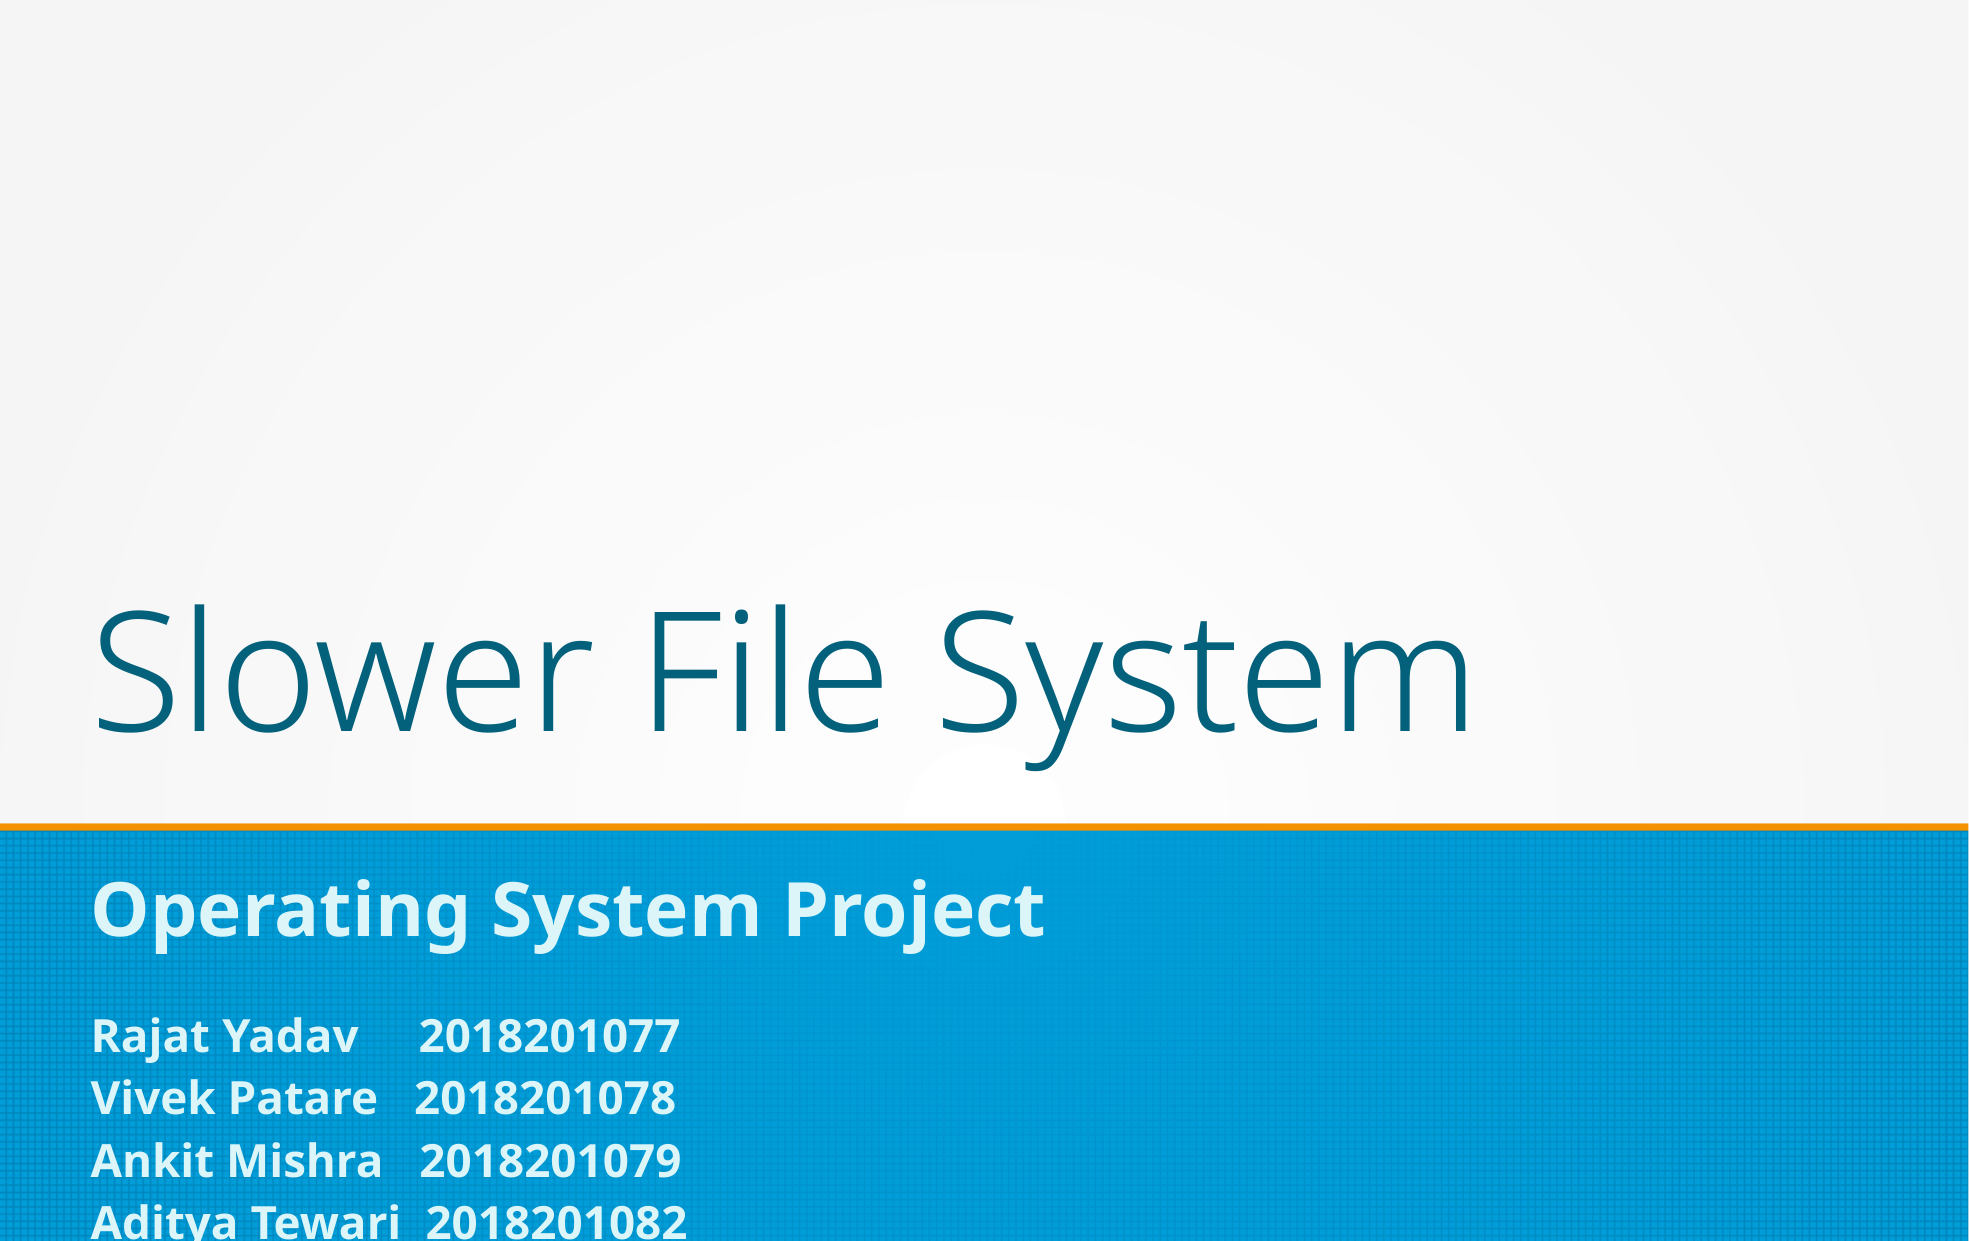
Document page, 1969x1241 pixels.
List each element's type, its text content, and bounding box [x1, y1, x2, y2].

title Slower File System [90, 49, 1862, 781]
subtitle Operating System Project Rajat Yadav 2018201077 Vivek Patare 2018201078 Ankit Mishra 2018201079 Aditya Tewari 2018201082 [90, 855, 1861, 1241]
picture [0, 0, 1969, 830]
